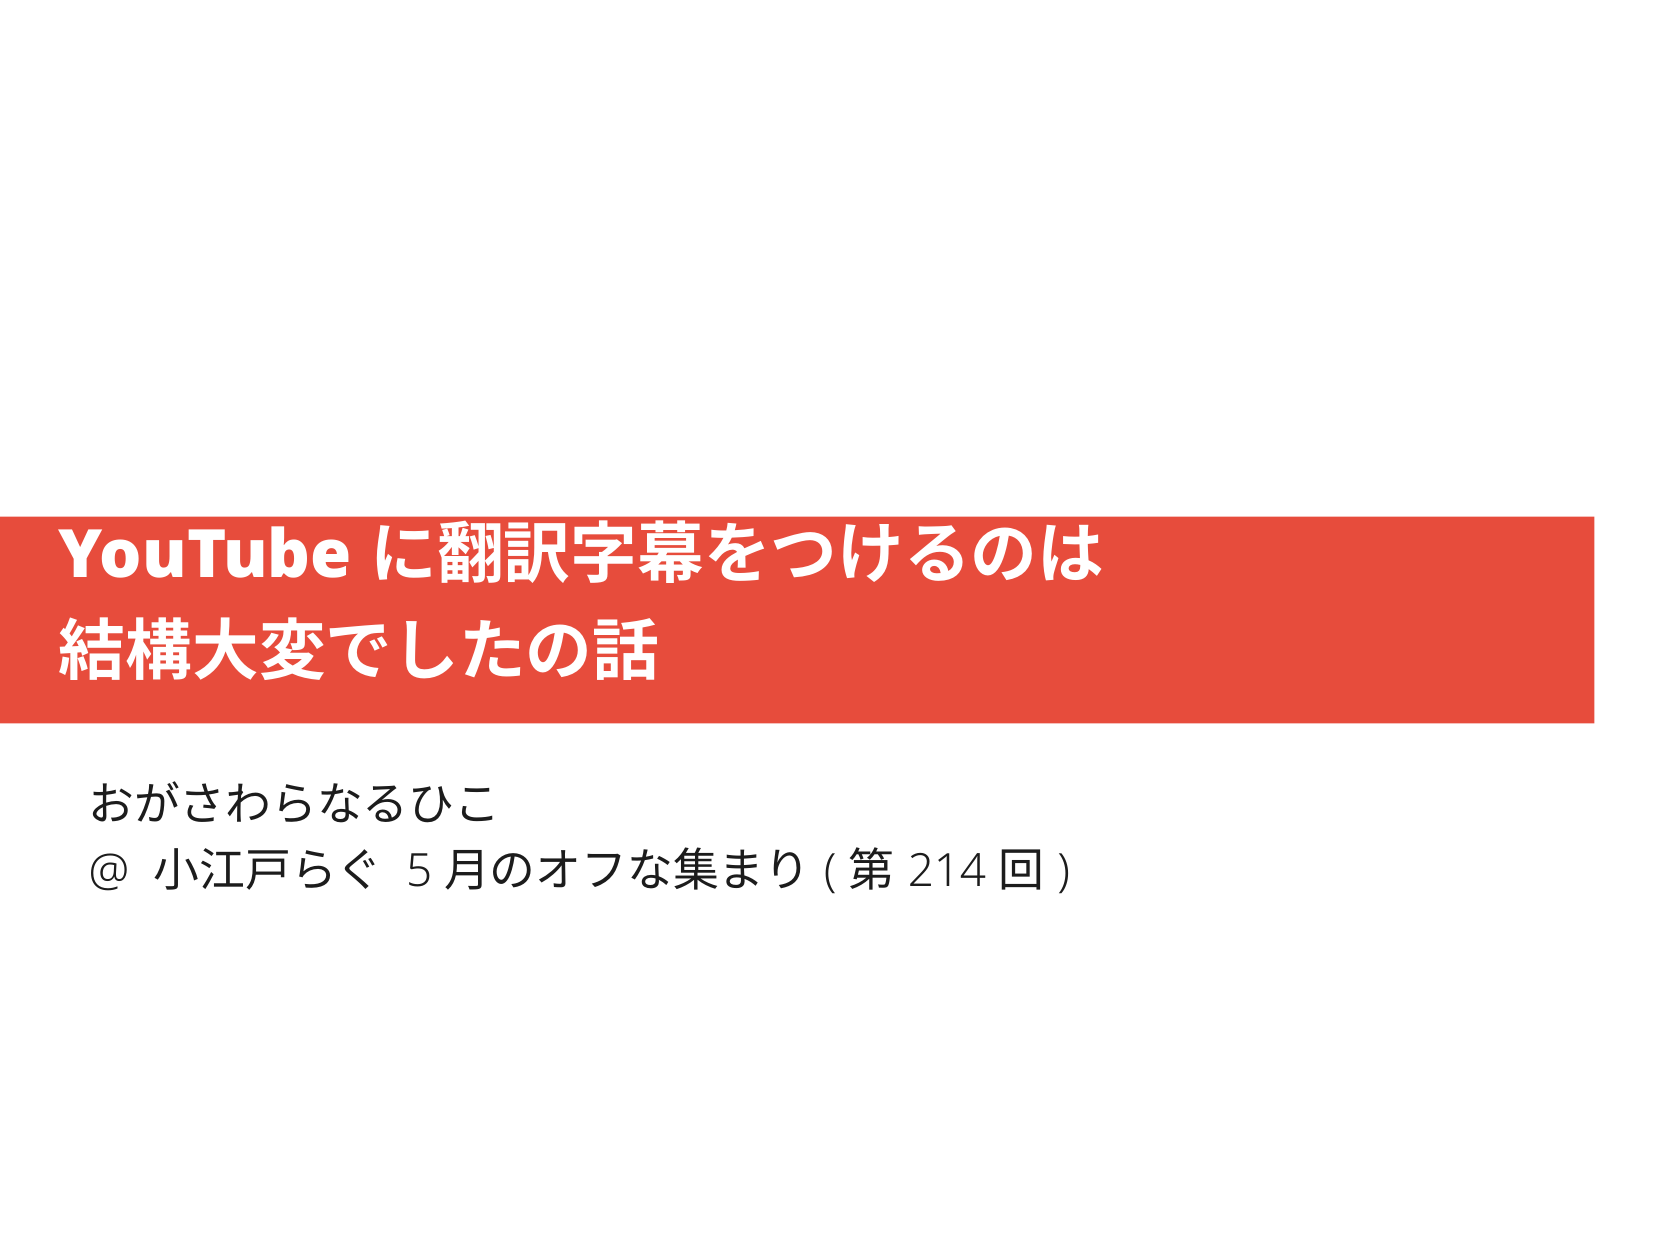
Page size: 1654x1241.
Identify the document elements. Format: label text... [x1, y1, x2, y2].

title YouTubeに翻訳字幕をつけるのは 結構大変でしたの話 [59, 546, 1595, 694]
subtitle おがさわらなるひこ @ 小江戸らぐ 5月のオフな集まり(第214回) [88, 767, 1595, 1182]
